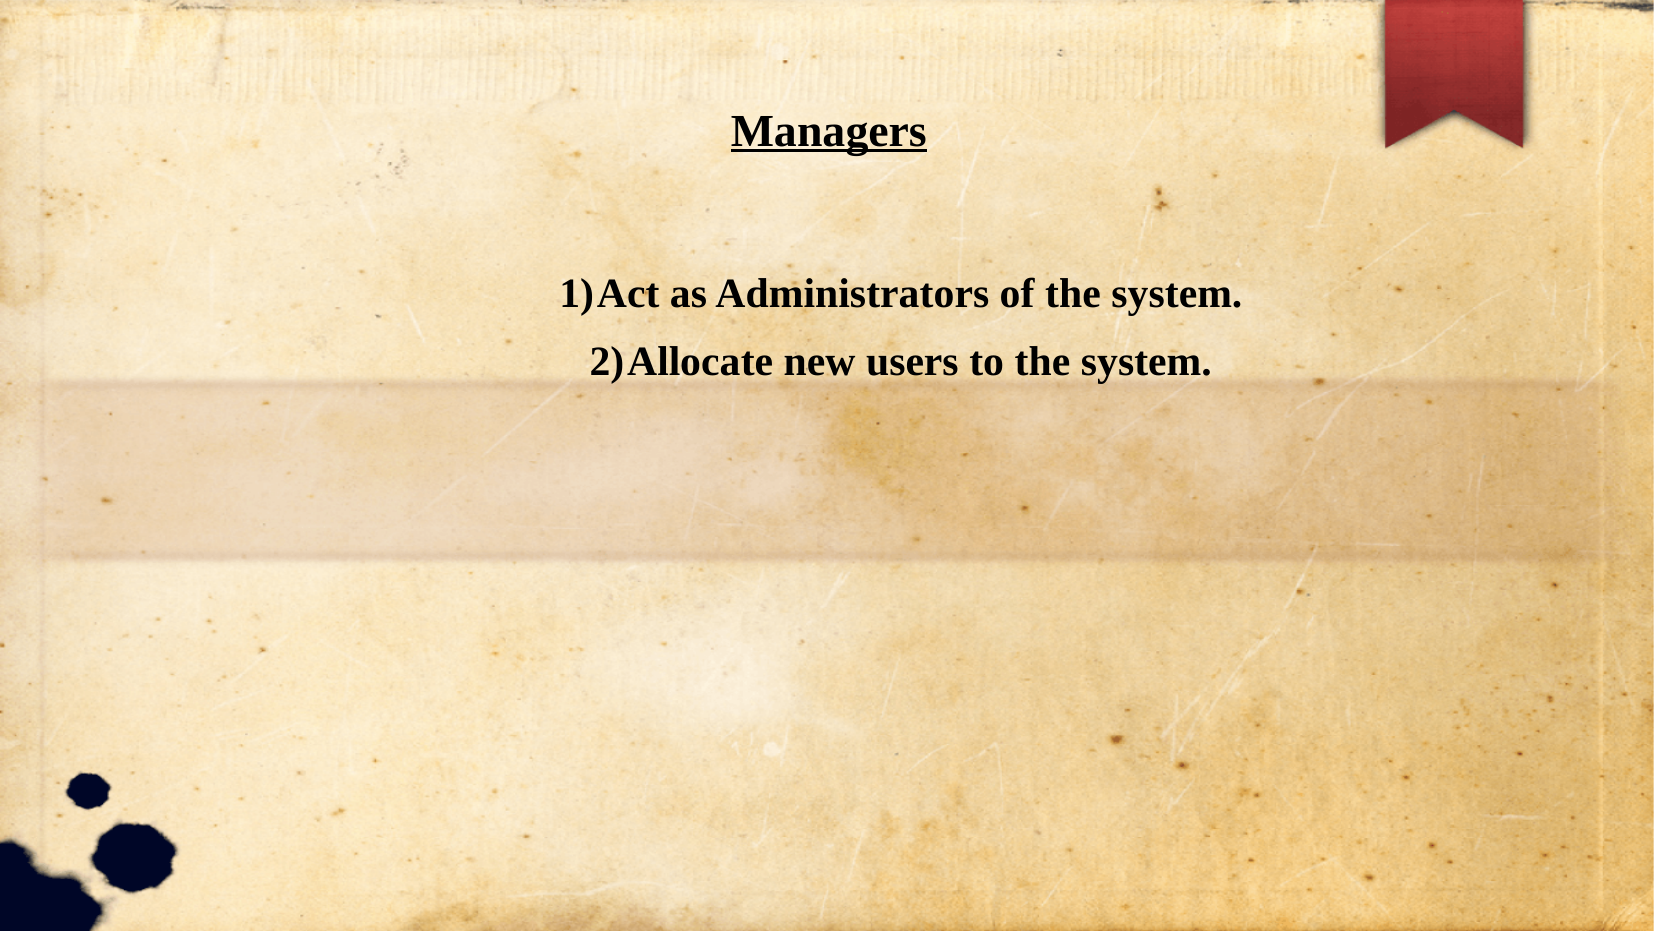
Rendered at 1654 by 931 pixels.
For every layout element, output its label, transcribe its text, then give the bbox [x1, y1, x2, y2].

list Act as Administrators of the system. Allocate new users to the system. [101, 270, 1591, 810]
picture [0, 0, 1654, 931]
title Managers [82, 37, 1576, 226]
